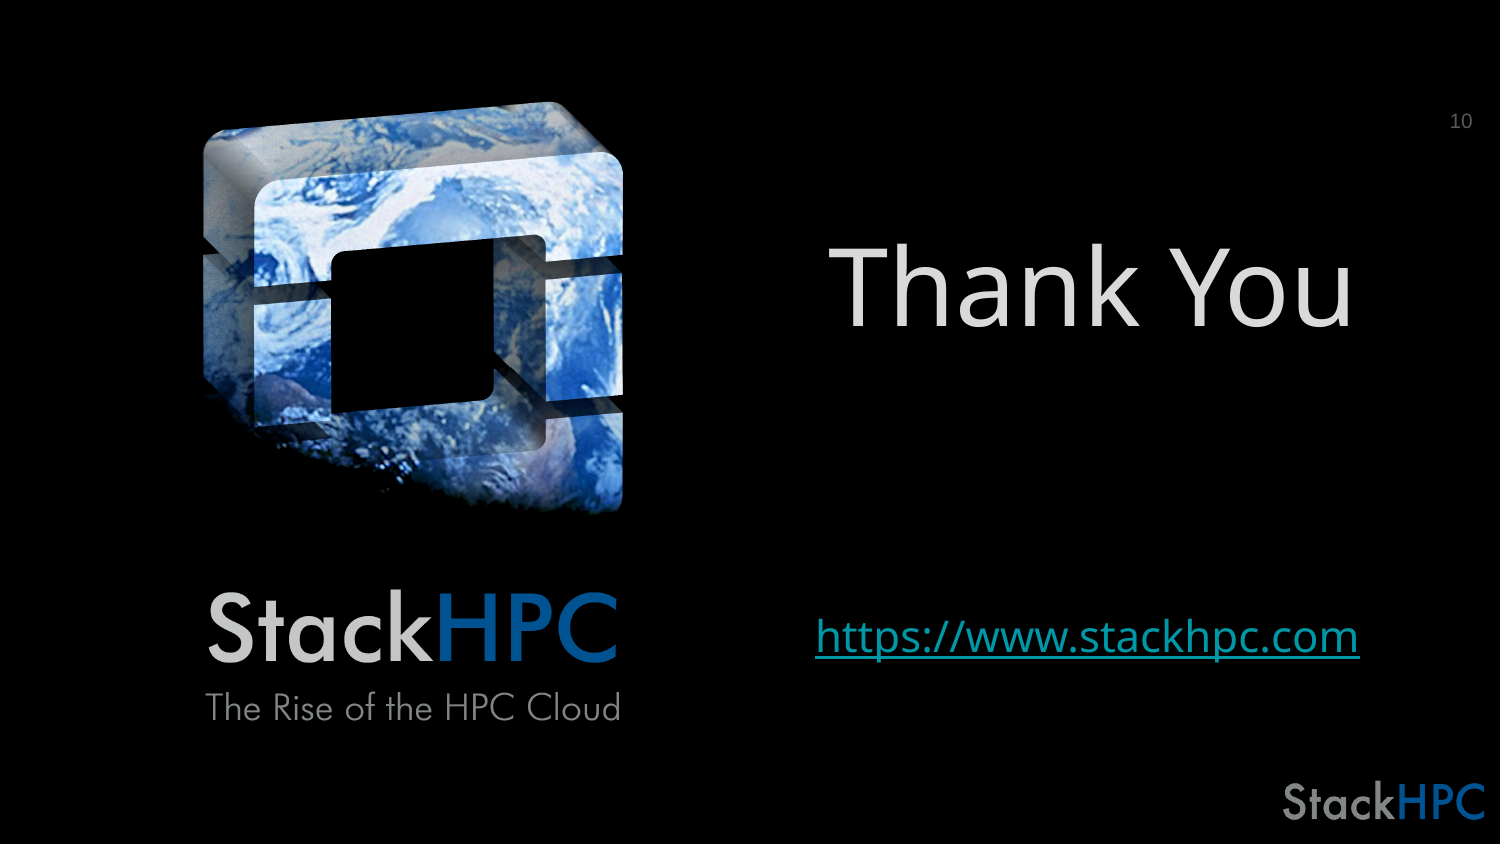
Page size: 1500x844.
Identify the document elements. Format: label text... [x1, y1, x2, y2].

subtitle https://www.stackhpc.com [771, 593, 1415, 688]
picture [1279, 769, 1488, 834]
title Thank You [771, 147, 1415, 363]
picture [0, 30, 825, 844]
slide_number <number> [1397, 87, 1488, 153]
